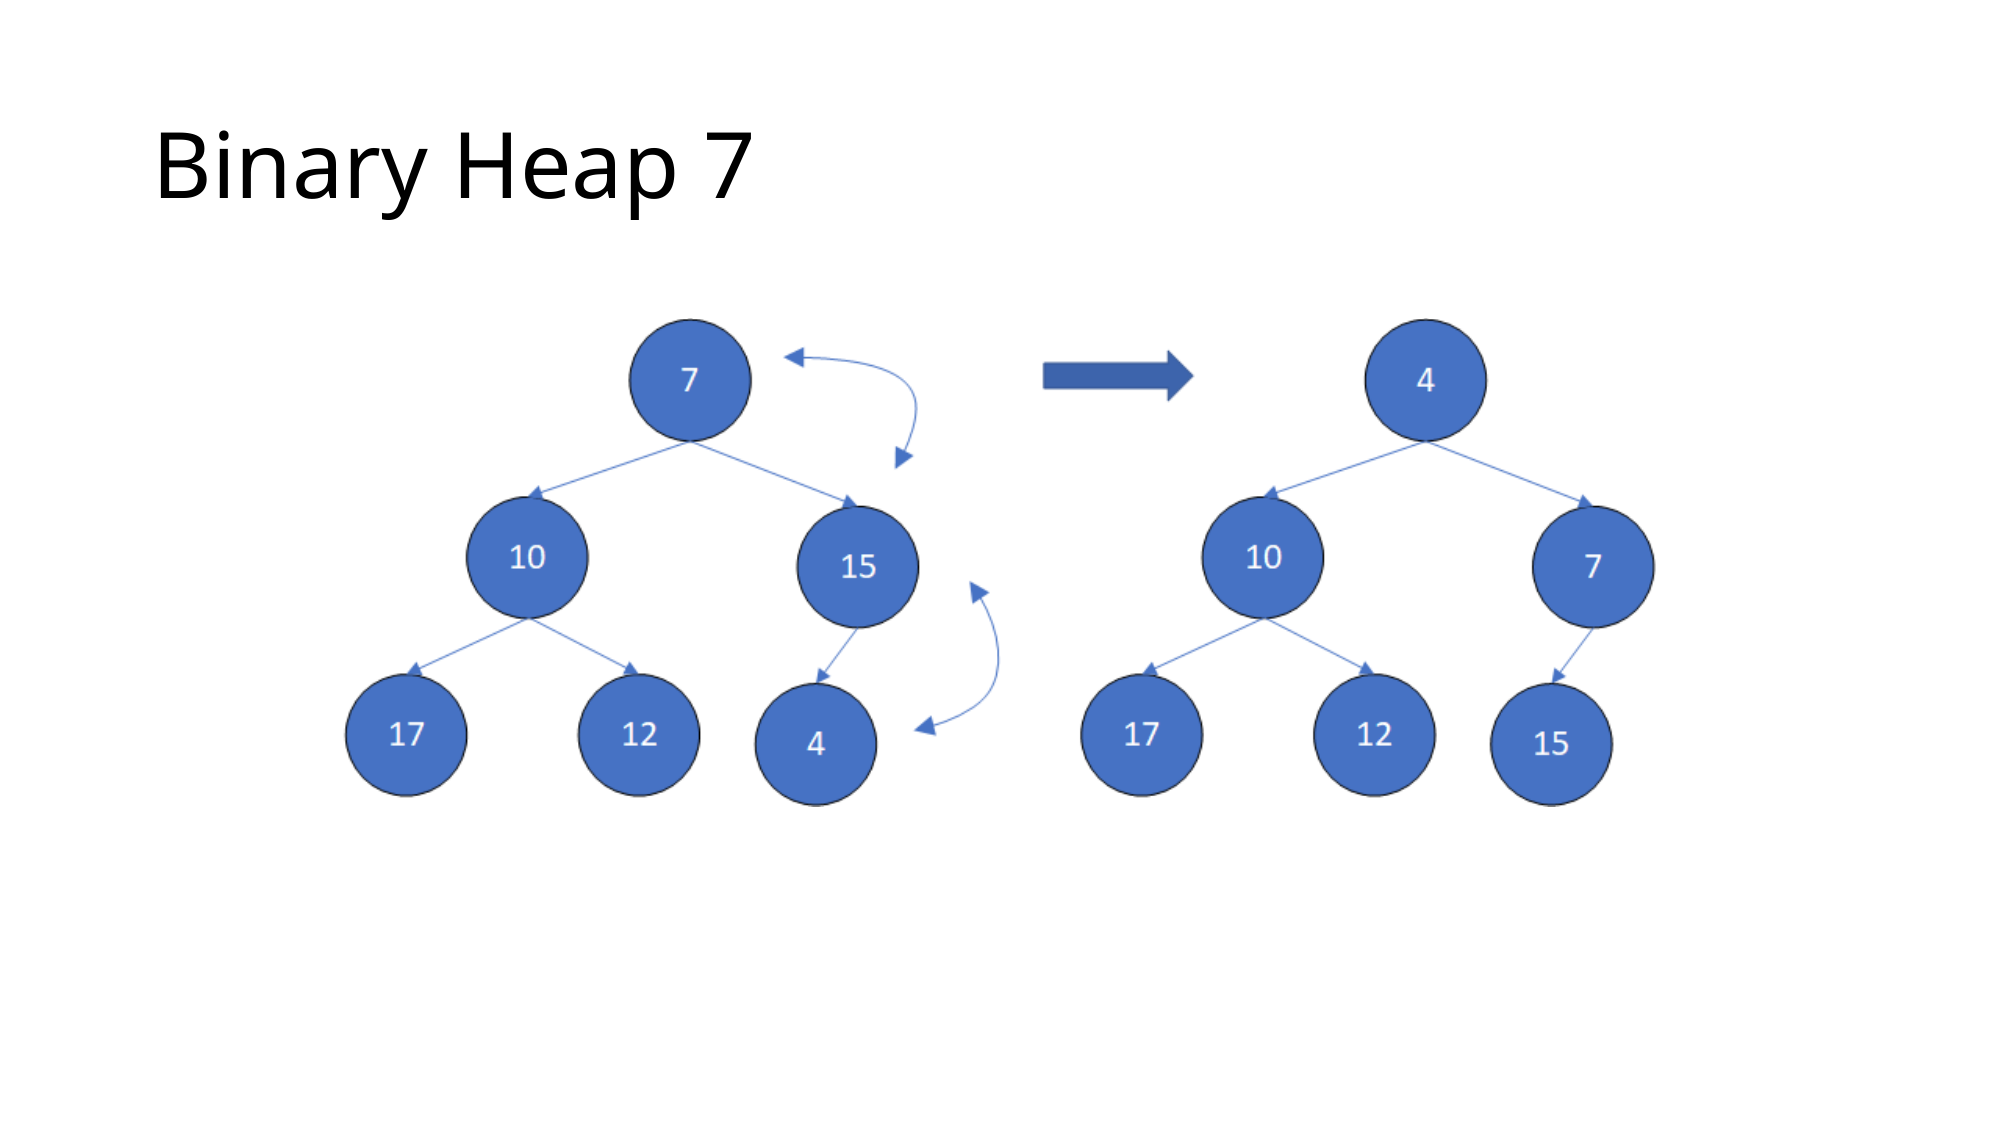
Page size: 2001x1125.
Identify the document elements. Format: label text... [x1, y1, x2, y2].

title Binary Heap 7 [137, 59, 1863, 278]
picture [341, 318, 1659, 807]
